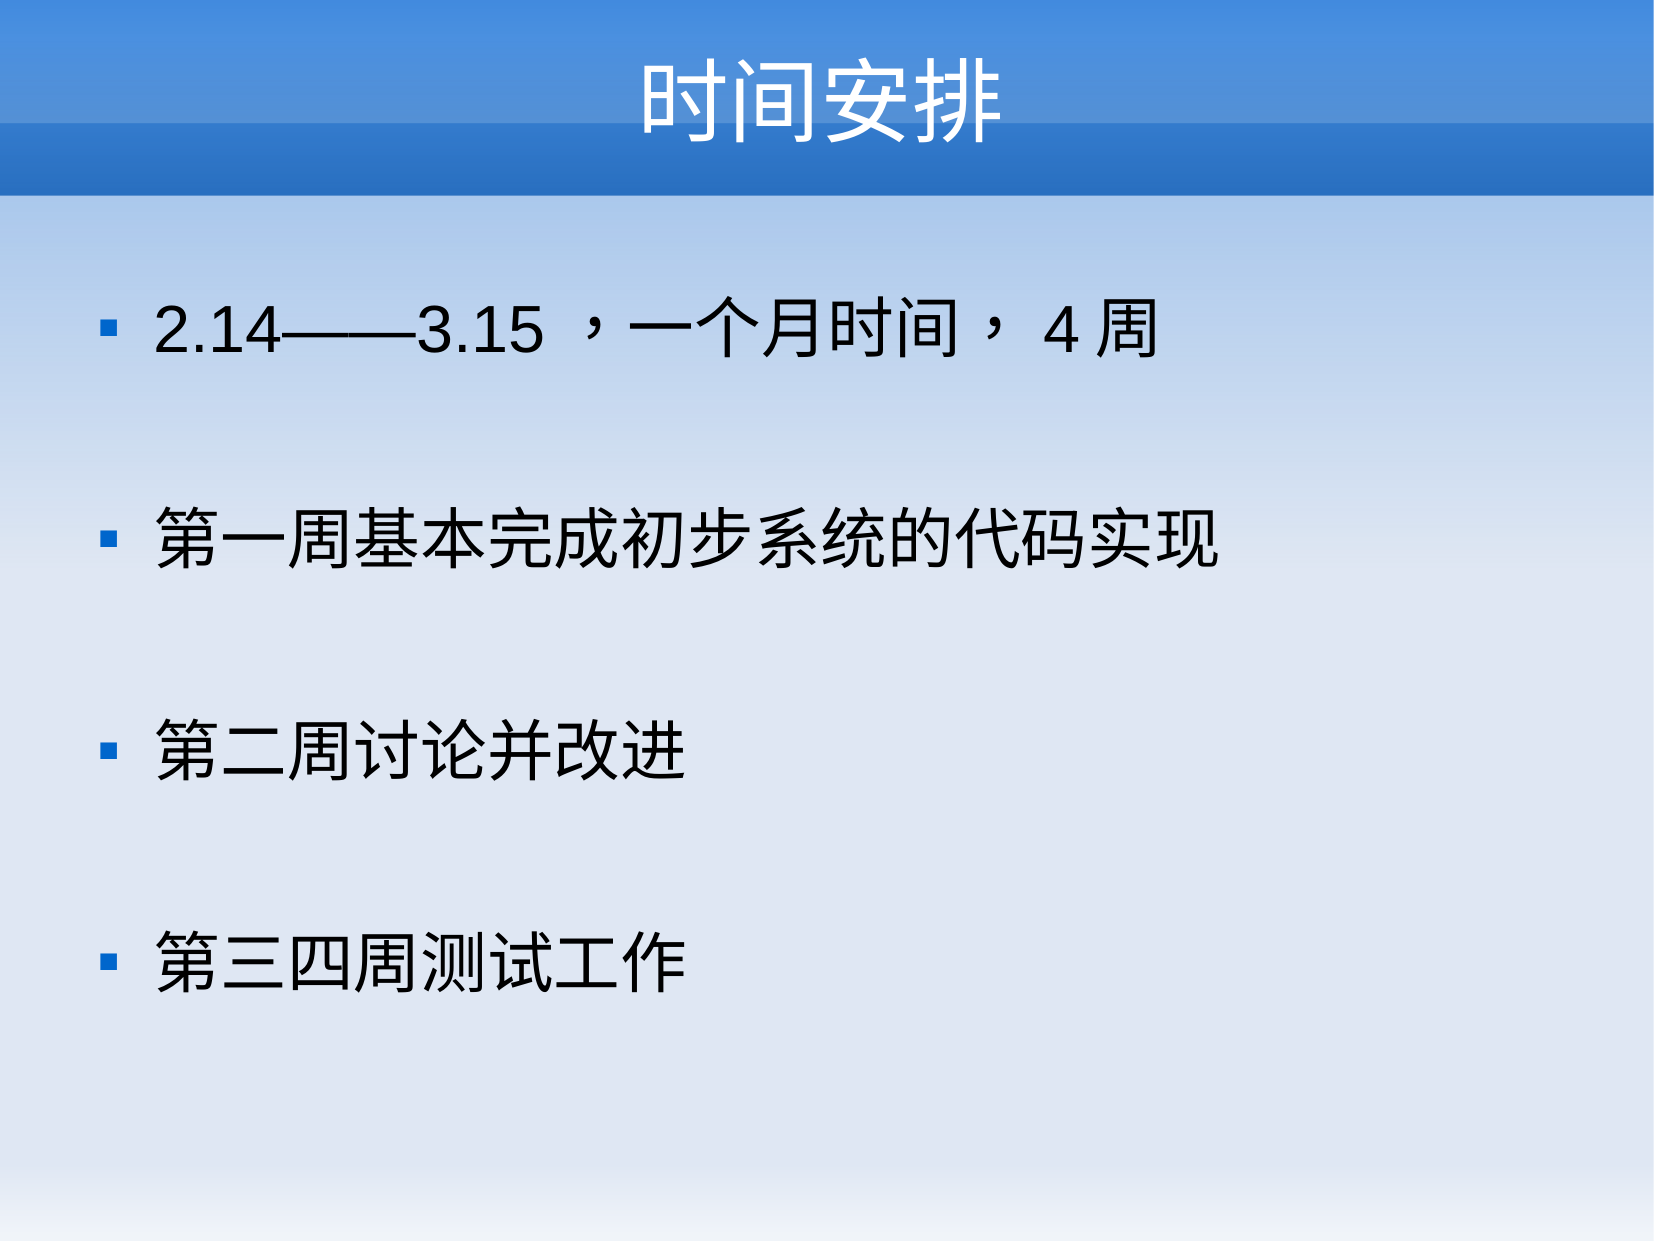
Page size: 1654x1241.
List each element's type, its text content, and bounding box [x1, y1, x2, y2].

picture [0, 0, 1654, 1241]
title 时间安排 [76, 7, 1565, 200]
list 2.14——3.15，一个月时间，4周 第一周基本完成初步系统的代码实现 第二周讨论并改进 第三四周测试工作 [82, 290, 1571, 1094]
